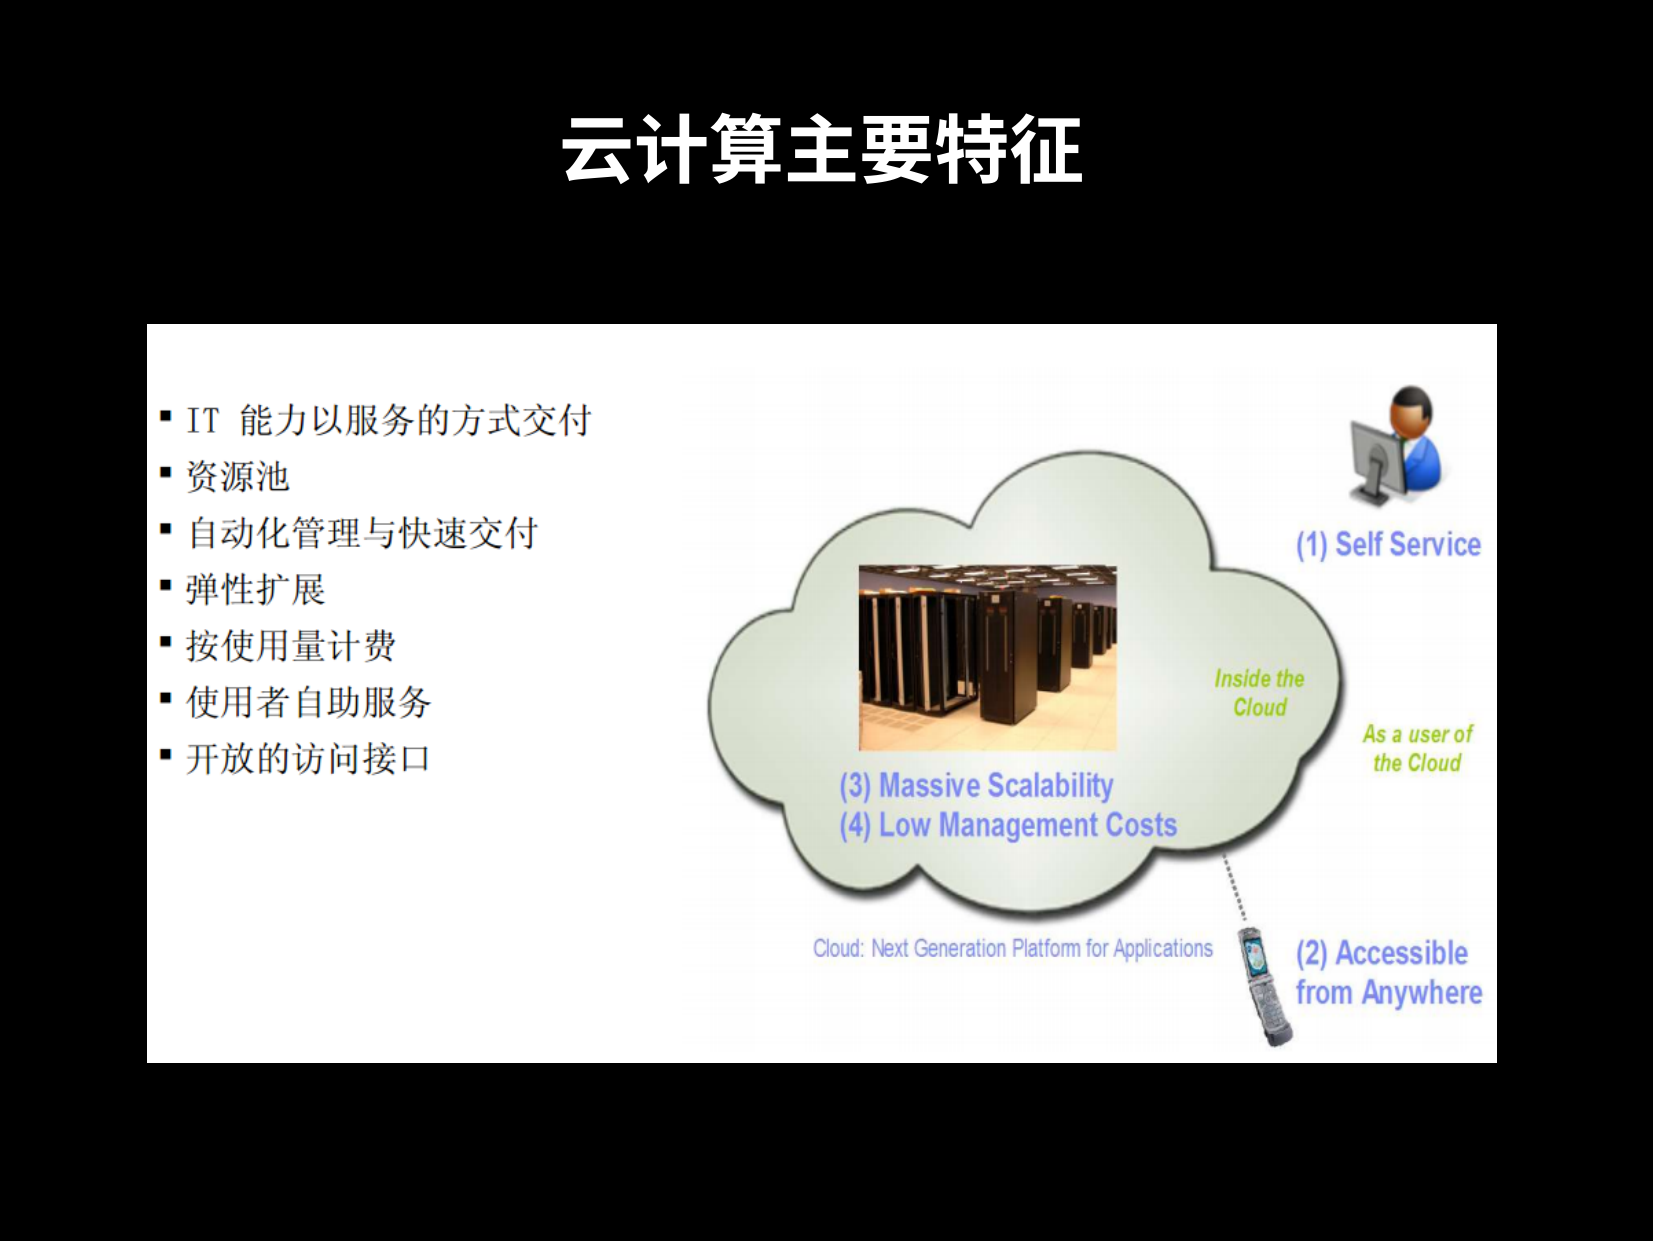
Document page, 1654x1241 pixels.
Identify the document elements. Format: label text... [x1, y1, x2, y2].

text_box 云计算主要特征 [108, 82, 1536, 197]
picture [147, 324, 1497, 1063]
